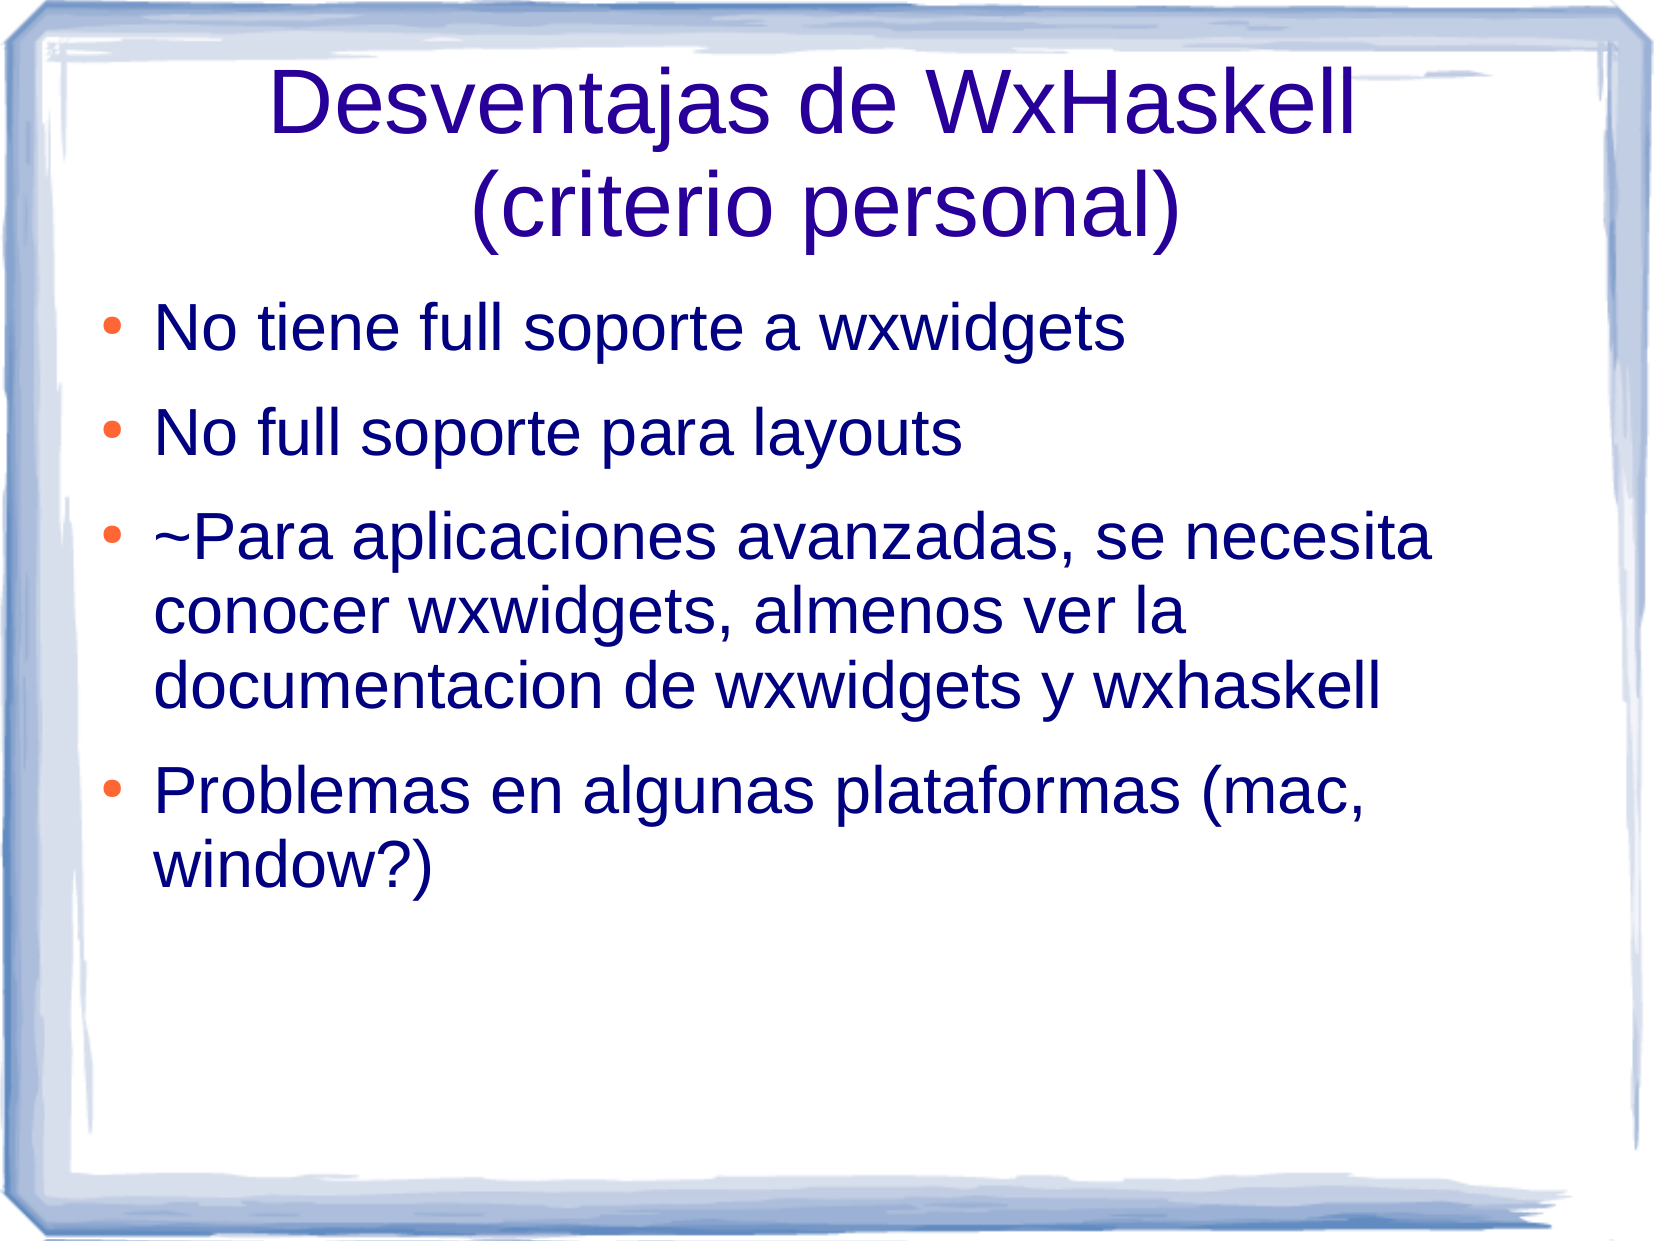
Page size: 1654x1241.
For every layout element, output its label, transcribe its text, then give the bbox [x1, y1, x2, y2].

picture [0, 0, 1654, 1241]
list No tiene full soporte a wxwidgets No full soporte para layouts ~Para aplicaciones avanzadas, se necesita conocer wxwidgets, almenos ver la documentacion de wxwidgets y wxhaskell Problemas en algunas plataformas (mac, window?) [82, 290, 1571, 1094]
title Desventajas de WxHaskell (criterio personal) [82, 50, 1571, 256]
